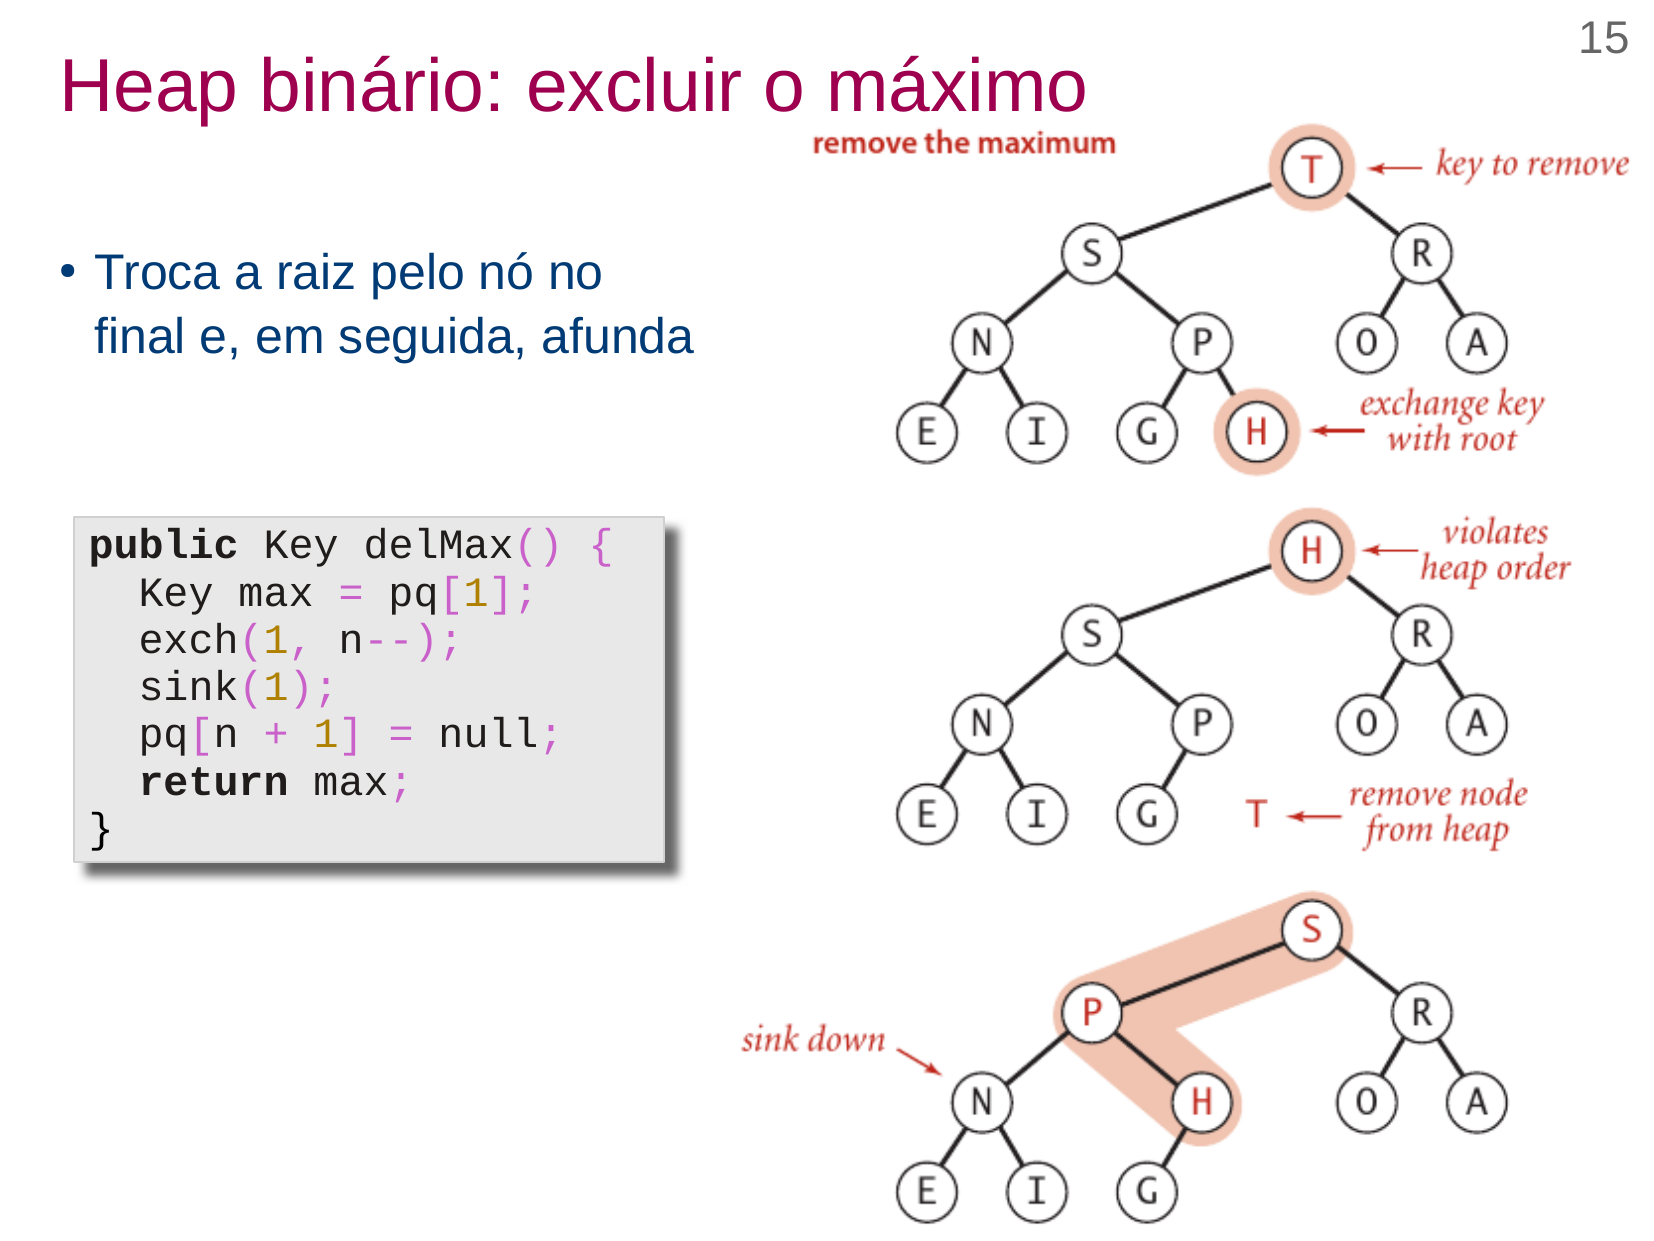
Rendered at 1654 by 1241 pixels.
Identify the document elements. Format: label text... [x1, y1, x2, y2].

list Troca a raiz pelo nó no final e, em seguida, afunda [59, 236, 738, 1211]
title Heap binário: excluir o máximo [59, 29, 1595, 148]
text_box public Key delMax() { Key max = pq[1]; exch(1, n--); sink(1); pq[n + 1] = null; return max; } [73, 516, 665, 863]
picture [738, 118, 1643, 1234]
